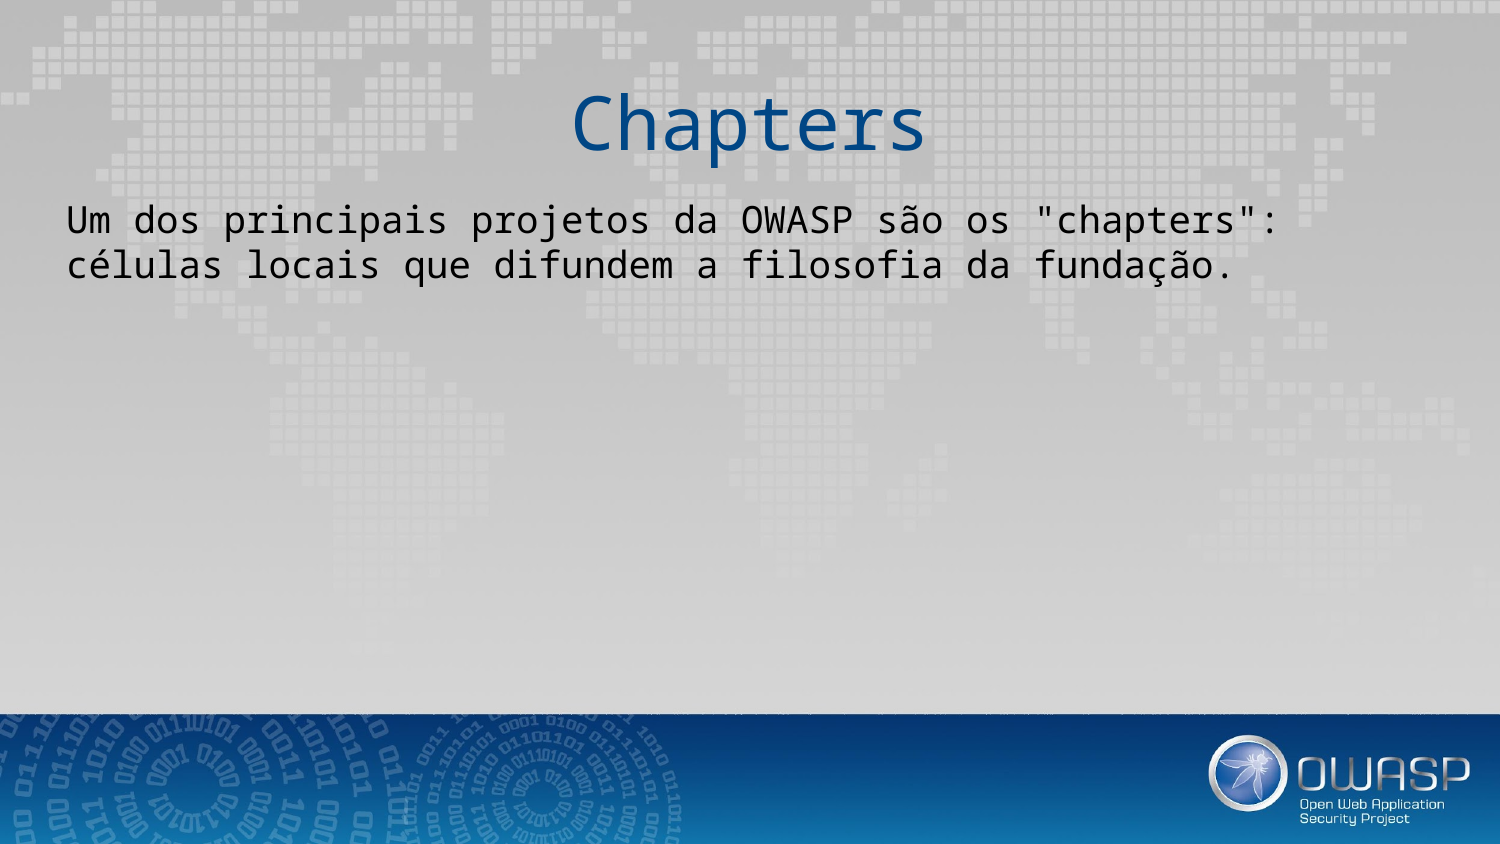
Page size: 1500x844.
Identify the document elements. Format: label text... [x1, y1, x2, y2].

list Um dos principais projetos da OWASP são os "chapters": células locais que difundem a filosofia da fundação. [51, 189, 1449, 750]
picture [0, 0, 1500, 844]
title Chapters [51, 72, 1449, 167]
